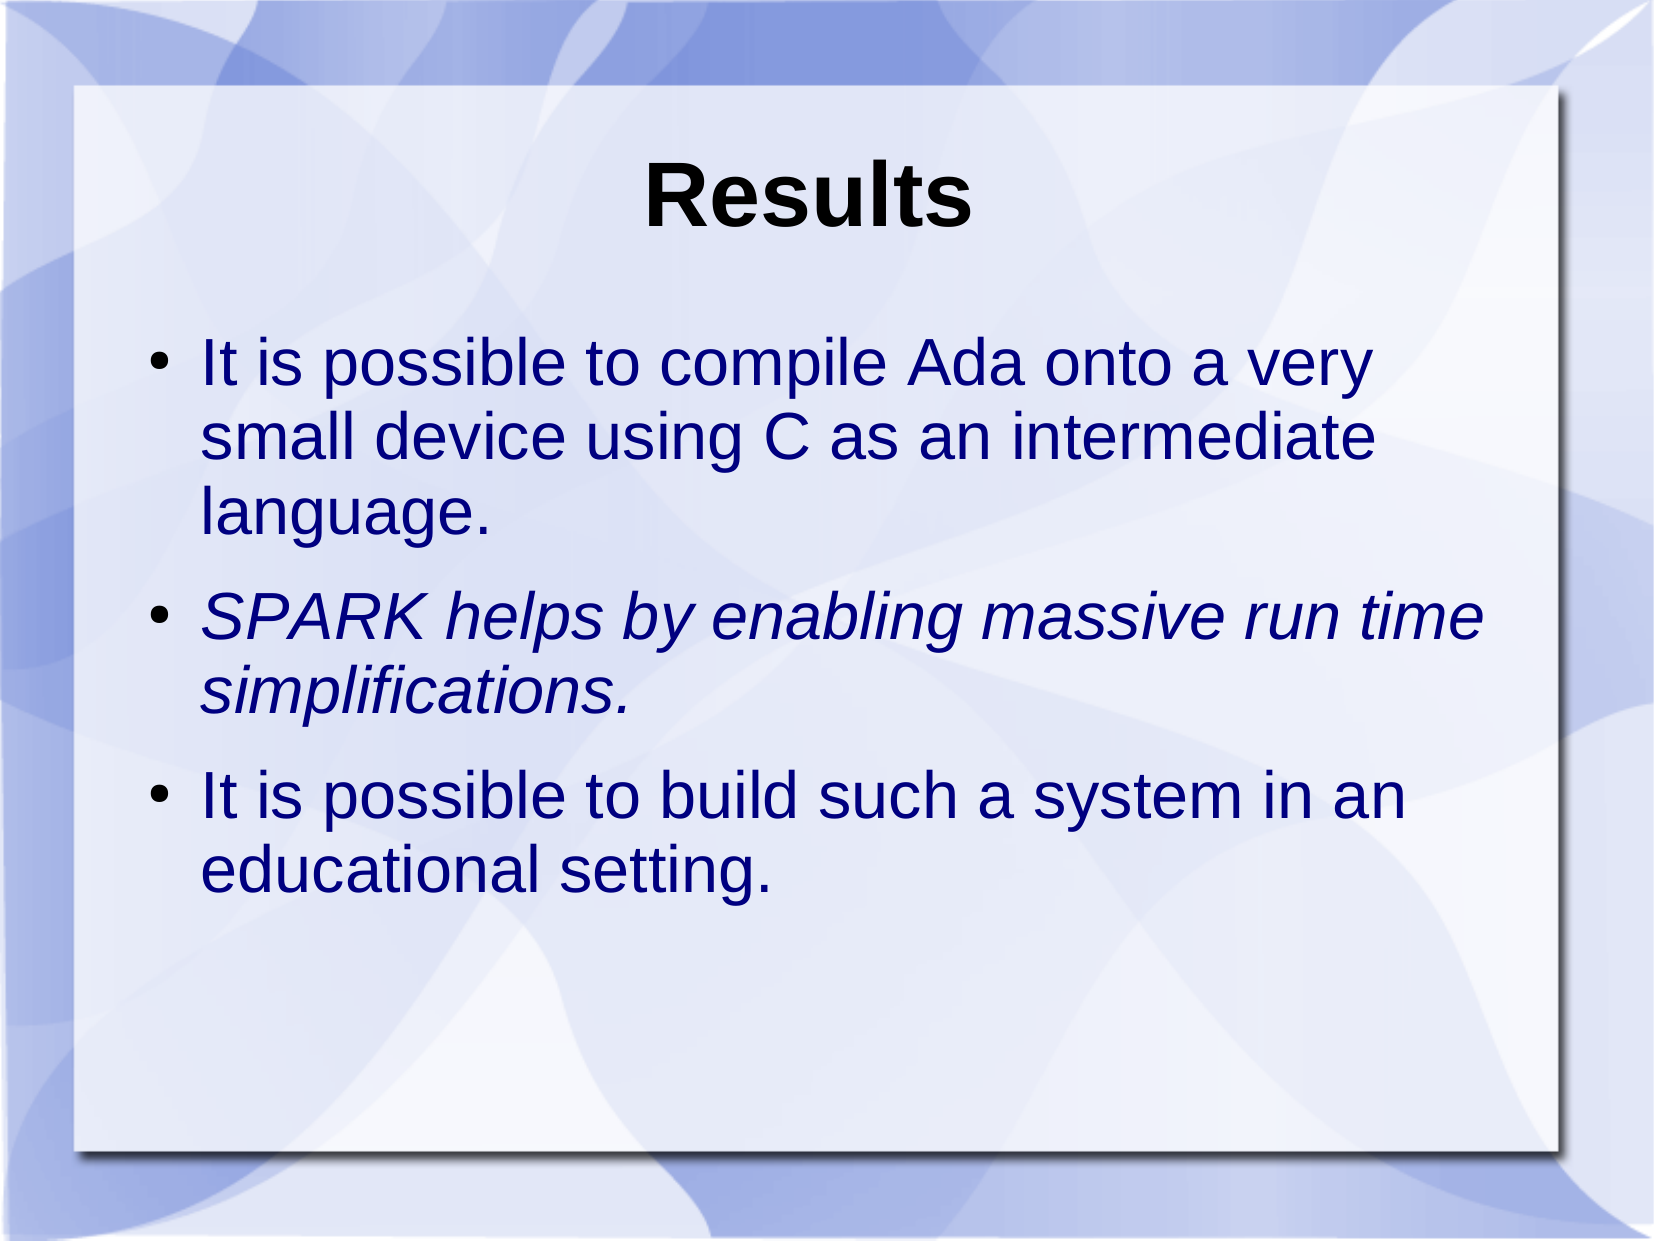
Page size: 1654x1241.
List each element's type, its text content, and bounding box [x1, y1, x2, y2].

picture [0, 0, 1654, 1241]
list It is possible to compile Ada onto a very small device using C as an intermediate language. SPARK helps by enabling massive run time simplifications. It is possible to build such a system in an educational setting. [129, 324, 1489, 960]
title Results [82, 98, 1536, 291]
